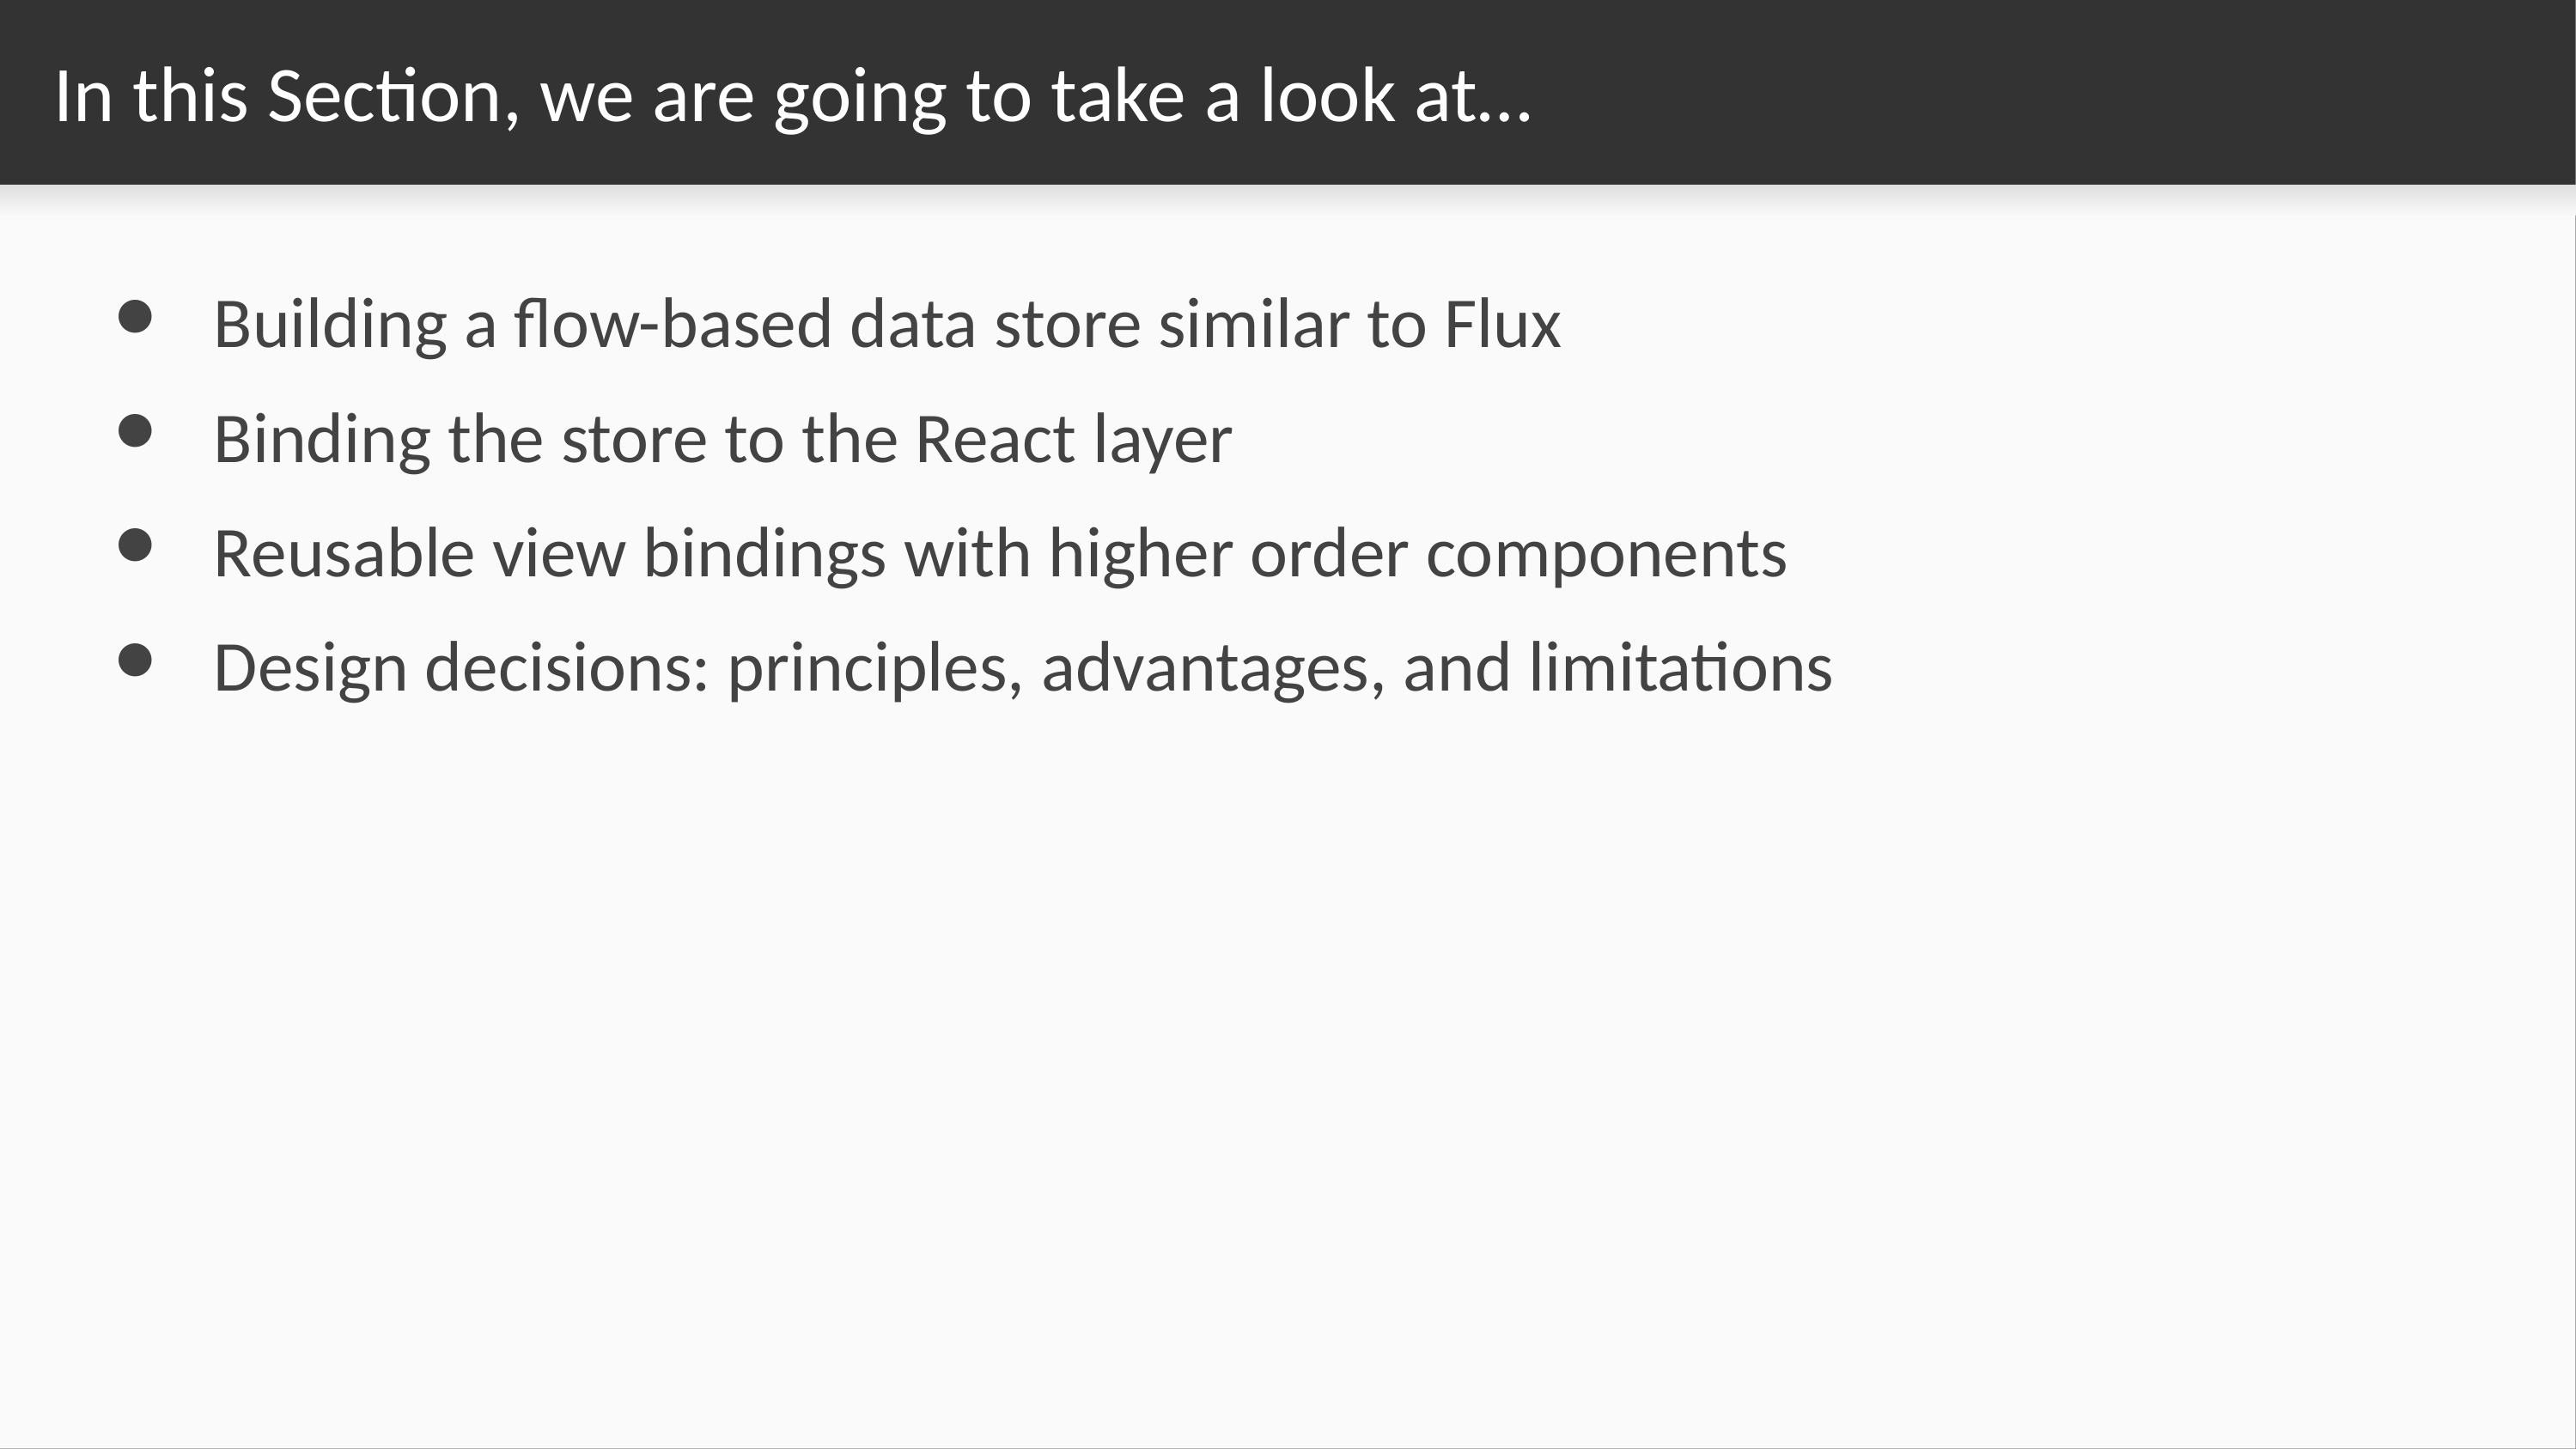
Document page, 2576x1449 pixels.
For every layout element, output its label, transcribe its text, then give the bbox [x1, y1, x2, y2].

title In this Section, we are going to take a look at… [27, 4, 2514, 175]
list Building a flow-based data store similar to Flux Binding the store to the React layer Reusable view bindings with higher order components Design decisions: principles, advantages, and limitations [59, 250, 2514, 1384]
